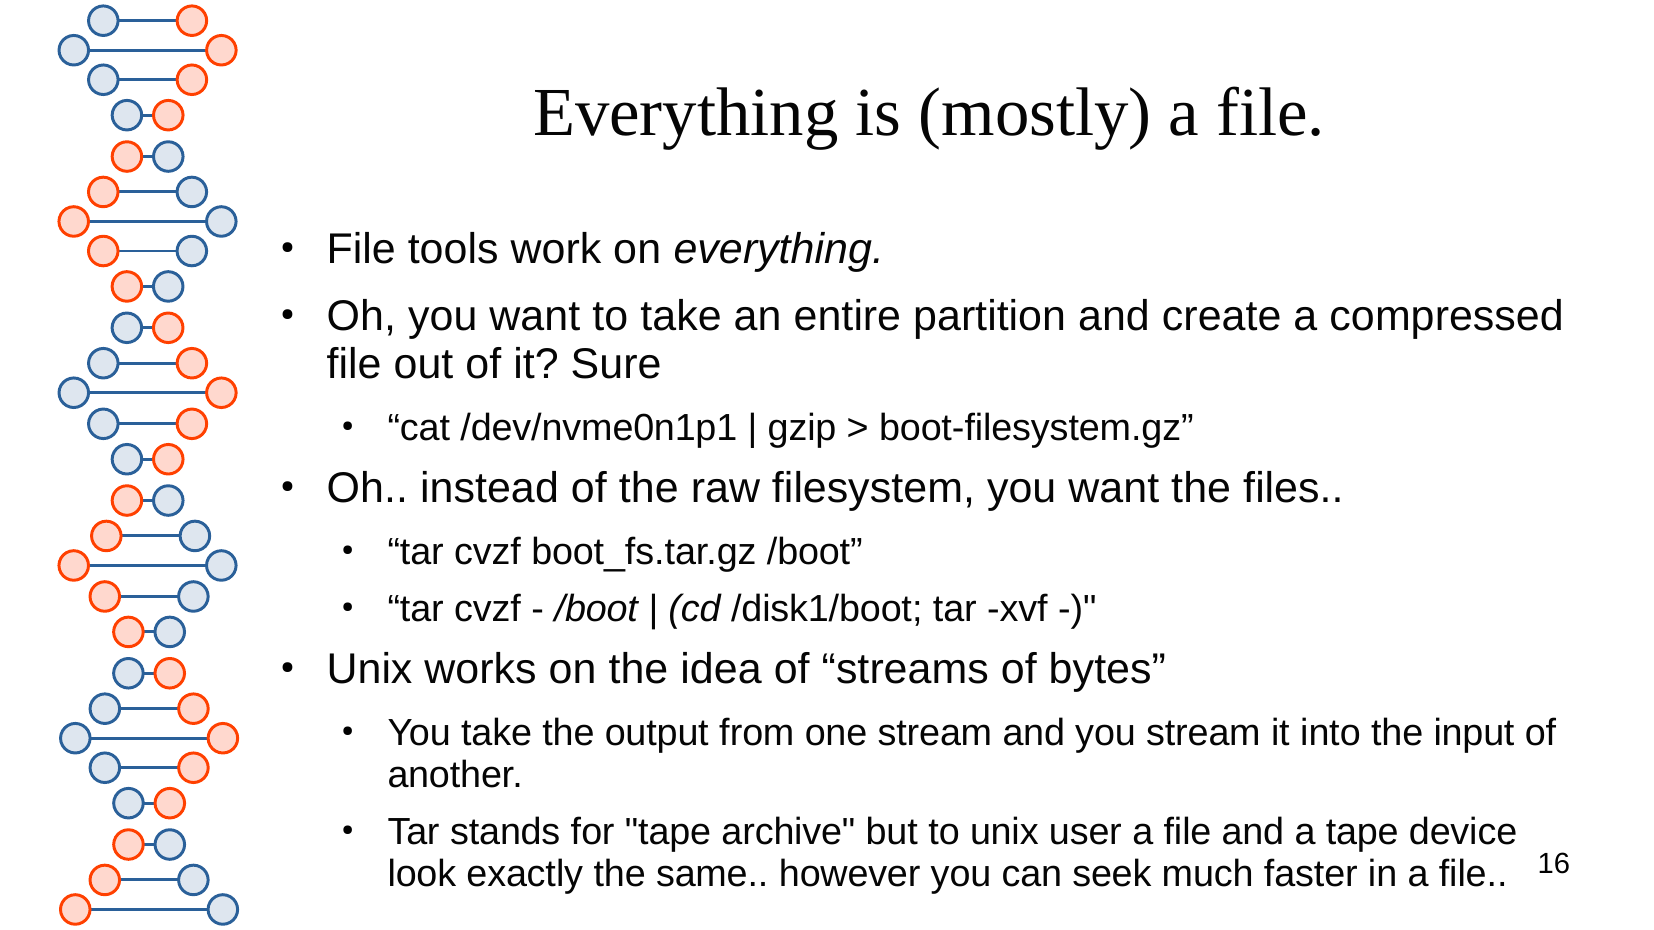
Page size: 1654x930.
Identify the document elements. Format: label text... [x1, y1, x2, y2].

title Everything is (mostly) a file. [265, 35, 1594, 189]
list File tools work on everything. Oh, you want to take an entire partition and create a compressed file out of it? Sure “cat /dev/nvme0n1p1 | gzip > boot-filesystem.gz” Oh.. instead of the raw filesystem, you want the files.. “tar cvzf boot_fs.tar.gz /boot” “tar cvzf - /boot | (cd /disk1/boot; tar -xvf -)" Unix works on the idea of “streams of bytes” You take the output from one stream and you stream it into the input of another. Tar stands for "tape archive" but to unix user a file and a tape device look exactly the same.. however you can seek much faster in a file.. [265, 224, 1594, 901]
